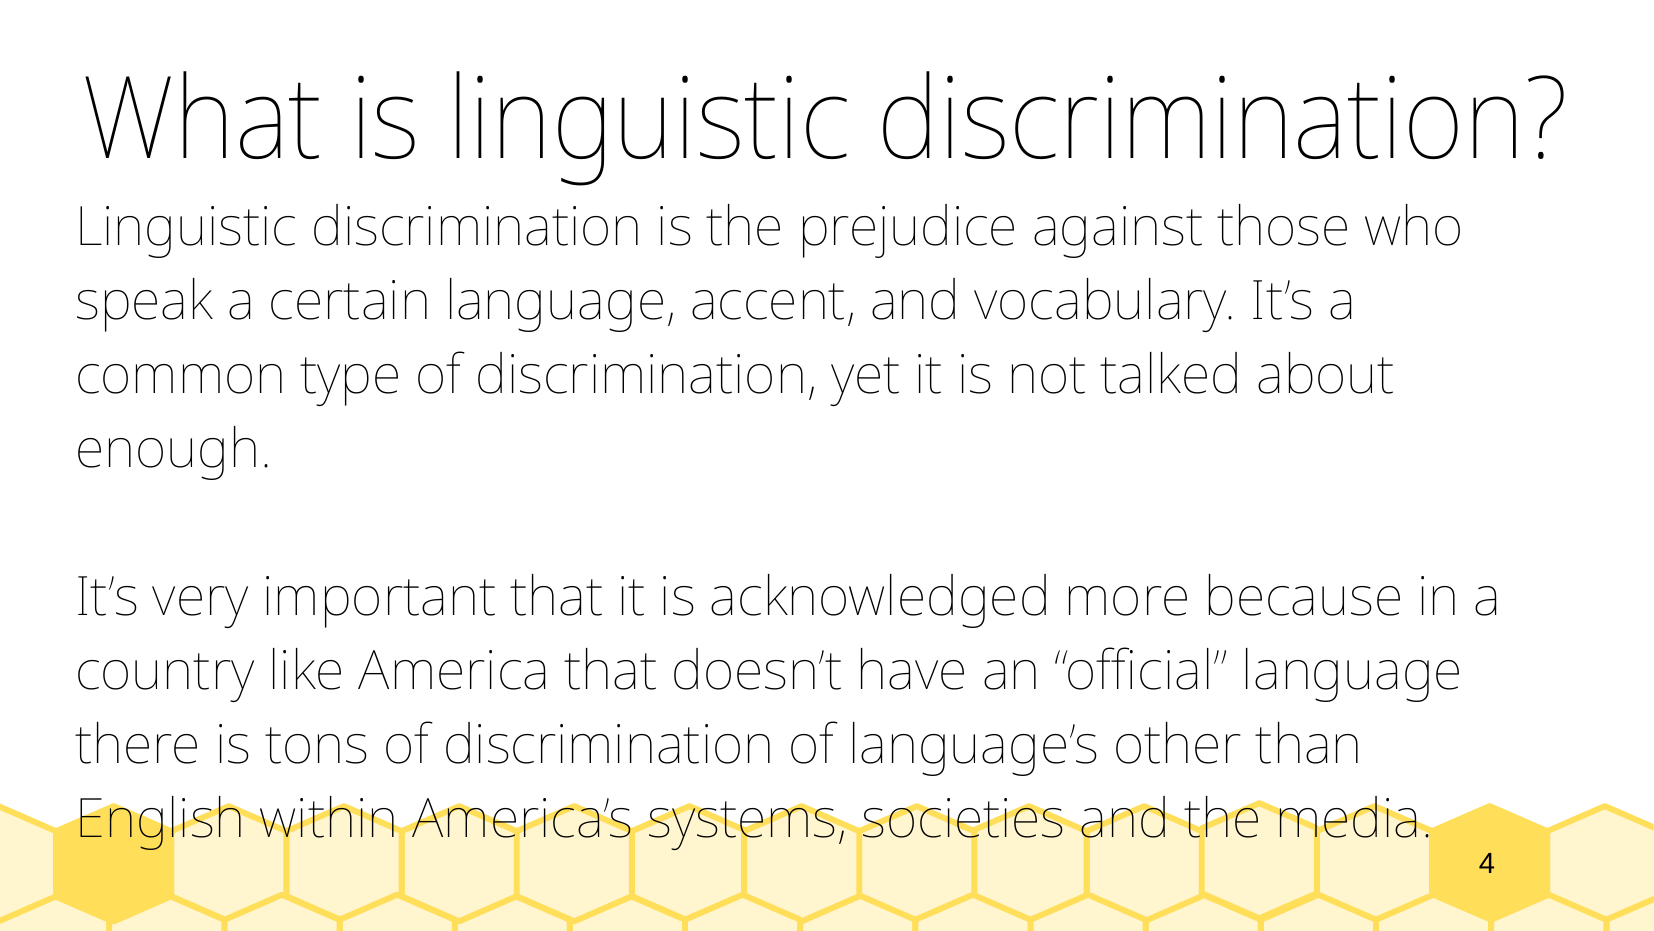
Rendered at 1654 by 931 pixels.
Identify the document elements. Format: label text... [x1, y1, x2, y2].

text_box Linguistic discrimination is the prejudice against those who speak a certain language, accent, and vocabulary. It’s a common type of discrimination, yet it is not talked about enough. It’s very important that it is acknowledged more because in a country like America that doesn’t have an “official” language there is tons of discrimination of language’s other than English within America’s systems, societies and the media. [75, 187, 1538, 784]
title What is linguistic discrimination? [82, 37, 1571, 193]
